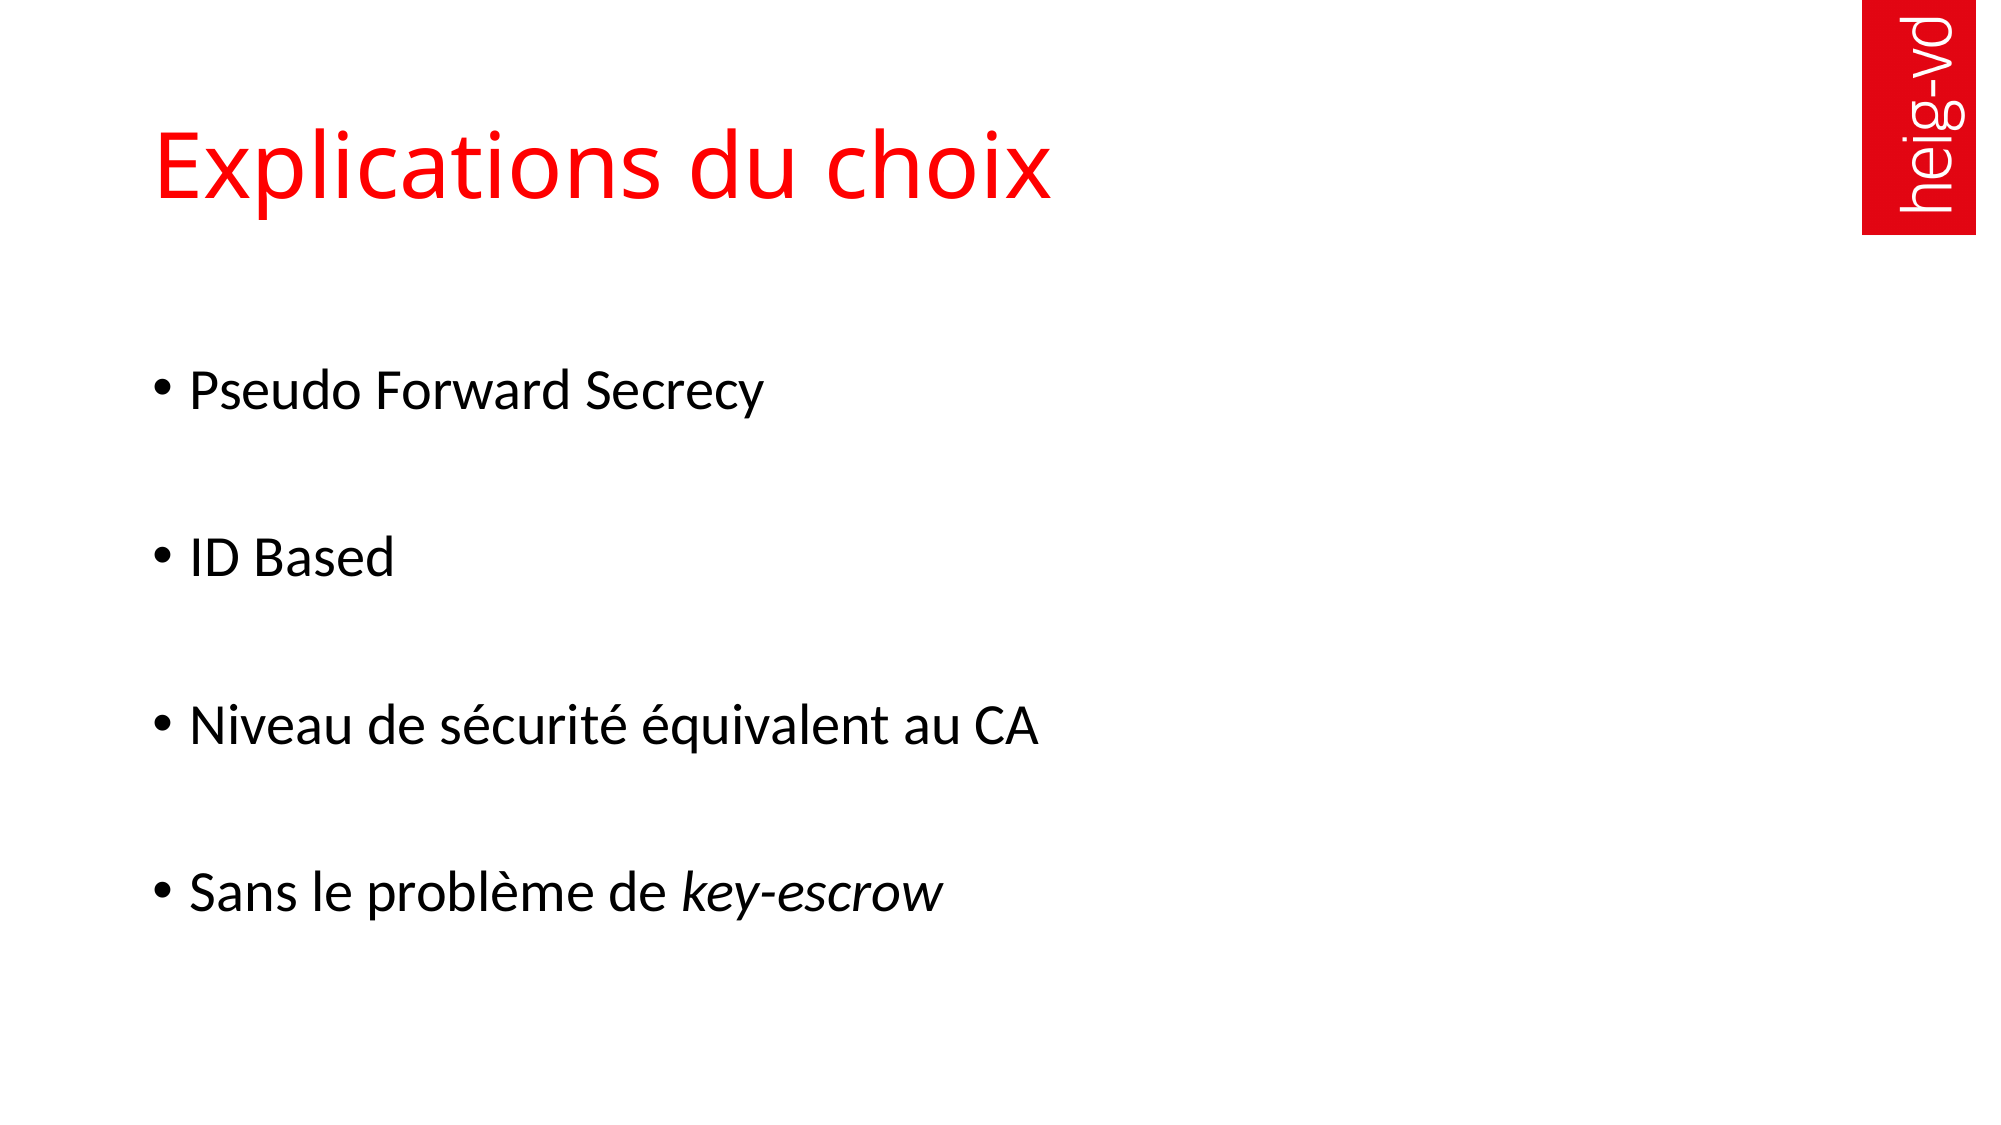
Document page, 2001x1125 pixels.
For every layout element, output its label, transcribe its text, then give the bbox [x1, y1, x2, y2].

picture [1862, 0, 1976, 236]
list Pseudo Forward Secrecy ID Based Niveau de sécurité équivalent au CA Sans le problème de key-escrow [137, 351, 1863, 1066]
title Explications du choix [137, 59, 1863, 278]
